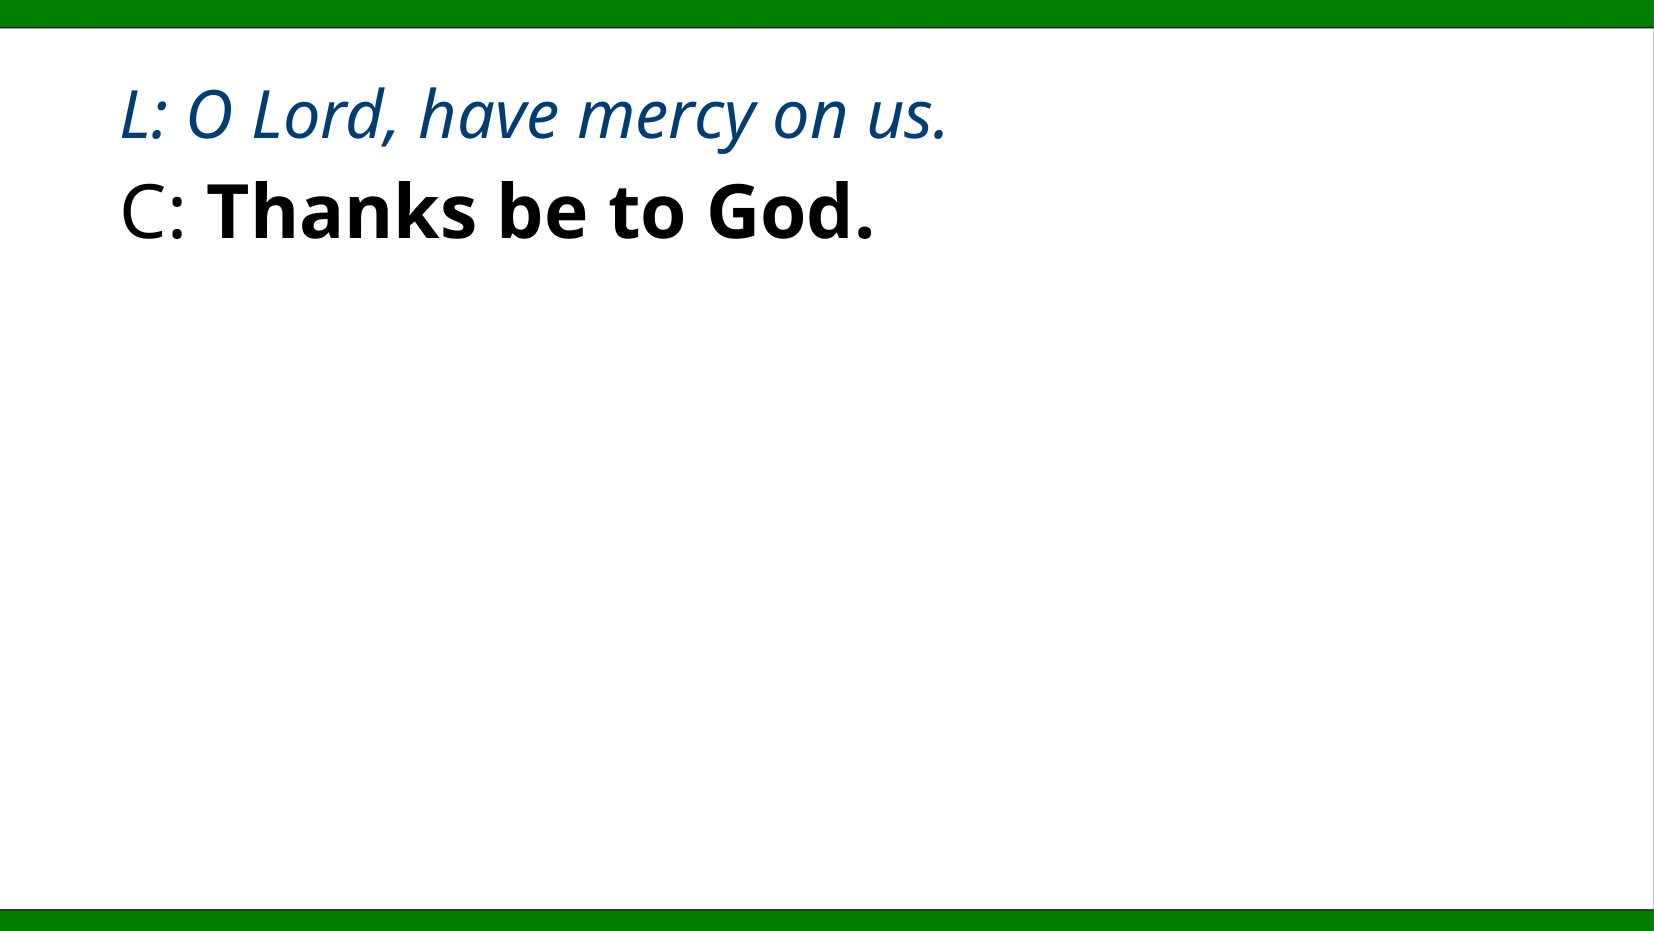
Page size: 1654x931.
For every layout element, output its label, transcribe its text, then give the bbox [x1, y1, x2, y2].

text_box L: O Lord, have mercy on us. C: Thanks be to God. [105, 60, 1561, 264]
picture [0, 0, 1654, 931]
